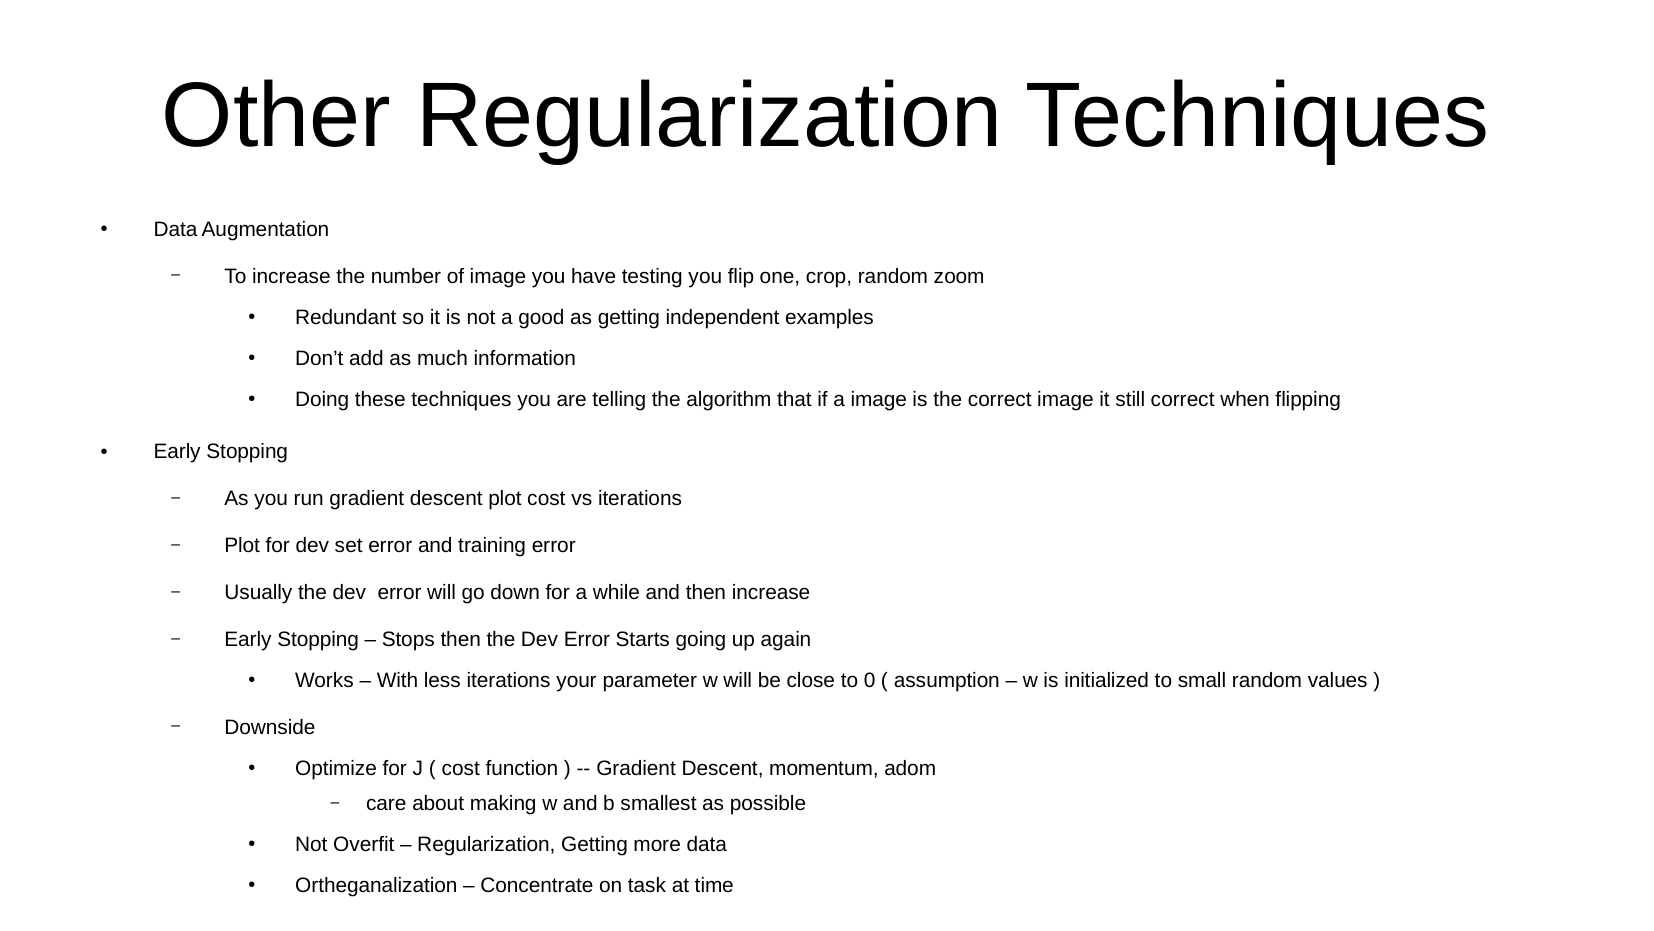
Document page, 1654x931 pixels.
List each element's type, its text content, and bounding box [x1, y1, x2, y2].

list Data Augmentation To increase the number of image you have testing you flip one, crop, random zoom Redundant so it is not a good as getting independent examples Don’t add as much information Doing these techniques you are telling the algorithm that if a image is the correct image it still correct when flipping Early Stopping As you run gradient descent plot cost vs iterations Plot for dev set error and training error Usually the dev error will go down for a while and then increase Early Stopping – Stops then the Dev Error Starts going up again Works – With less iterations your parameter w will be close to 0 ( assumption – w is initialized to small random values ) Downside Optimize for J ( cost function ) -- Gradient Descent, momentum, adom care about making w and b smallest as possible Not Overfit – Regularization, Getting more data Ortheganalization – Concentrate on task at time [82, 217, 1613, 901]
title Other Regularization Techniques [82, 37, 1571, 193]
